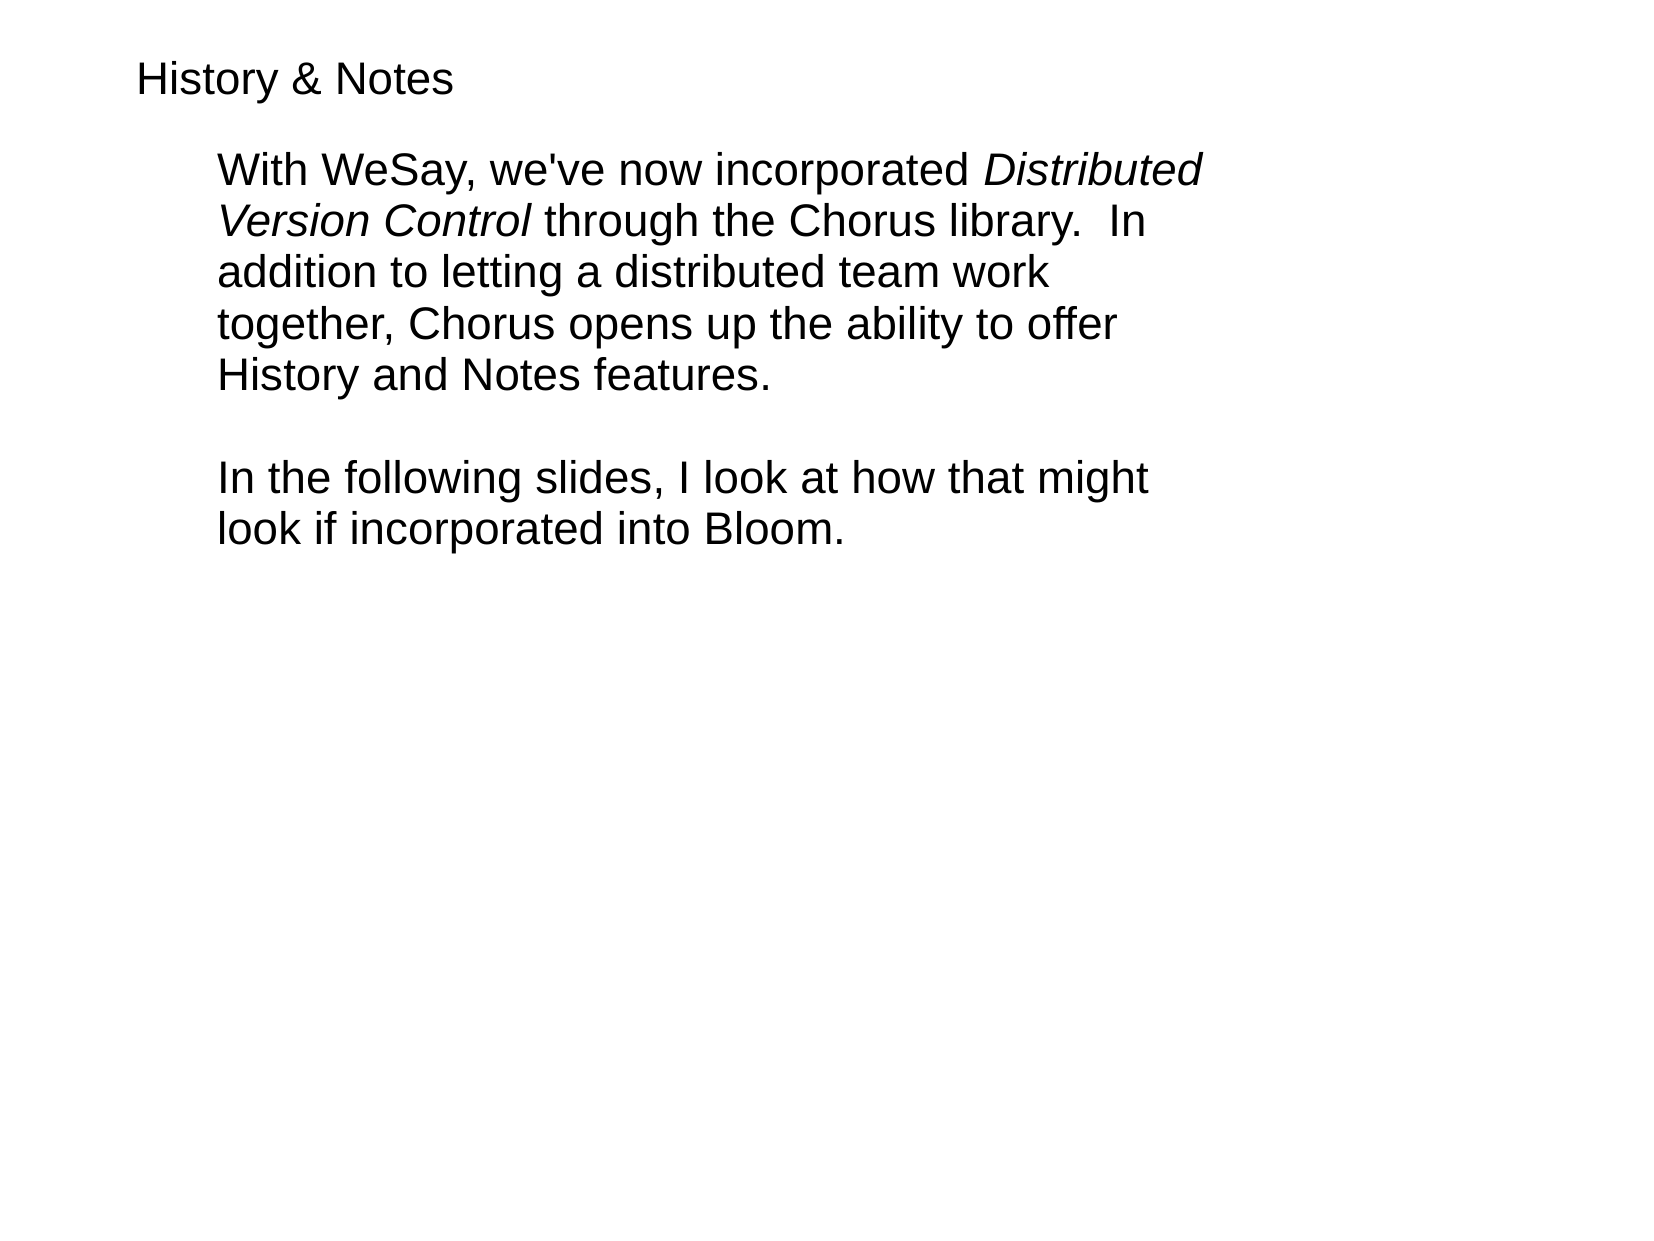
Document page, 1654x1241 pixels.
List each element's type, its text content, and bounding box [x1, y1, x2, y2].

text_box With WeSay, we've now incorporated Distributed Version Control through the Chorus library. In addition to letting a distributed team work together, Chorus opens up the ability to offer History and Notes features. In the following slides, I look at how that might look if incorporated into Bloom. [202, 136, 1255, 775]
text_box History & Notes [121, 45, 567, 228]
